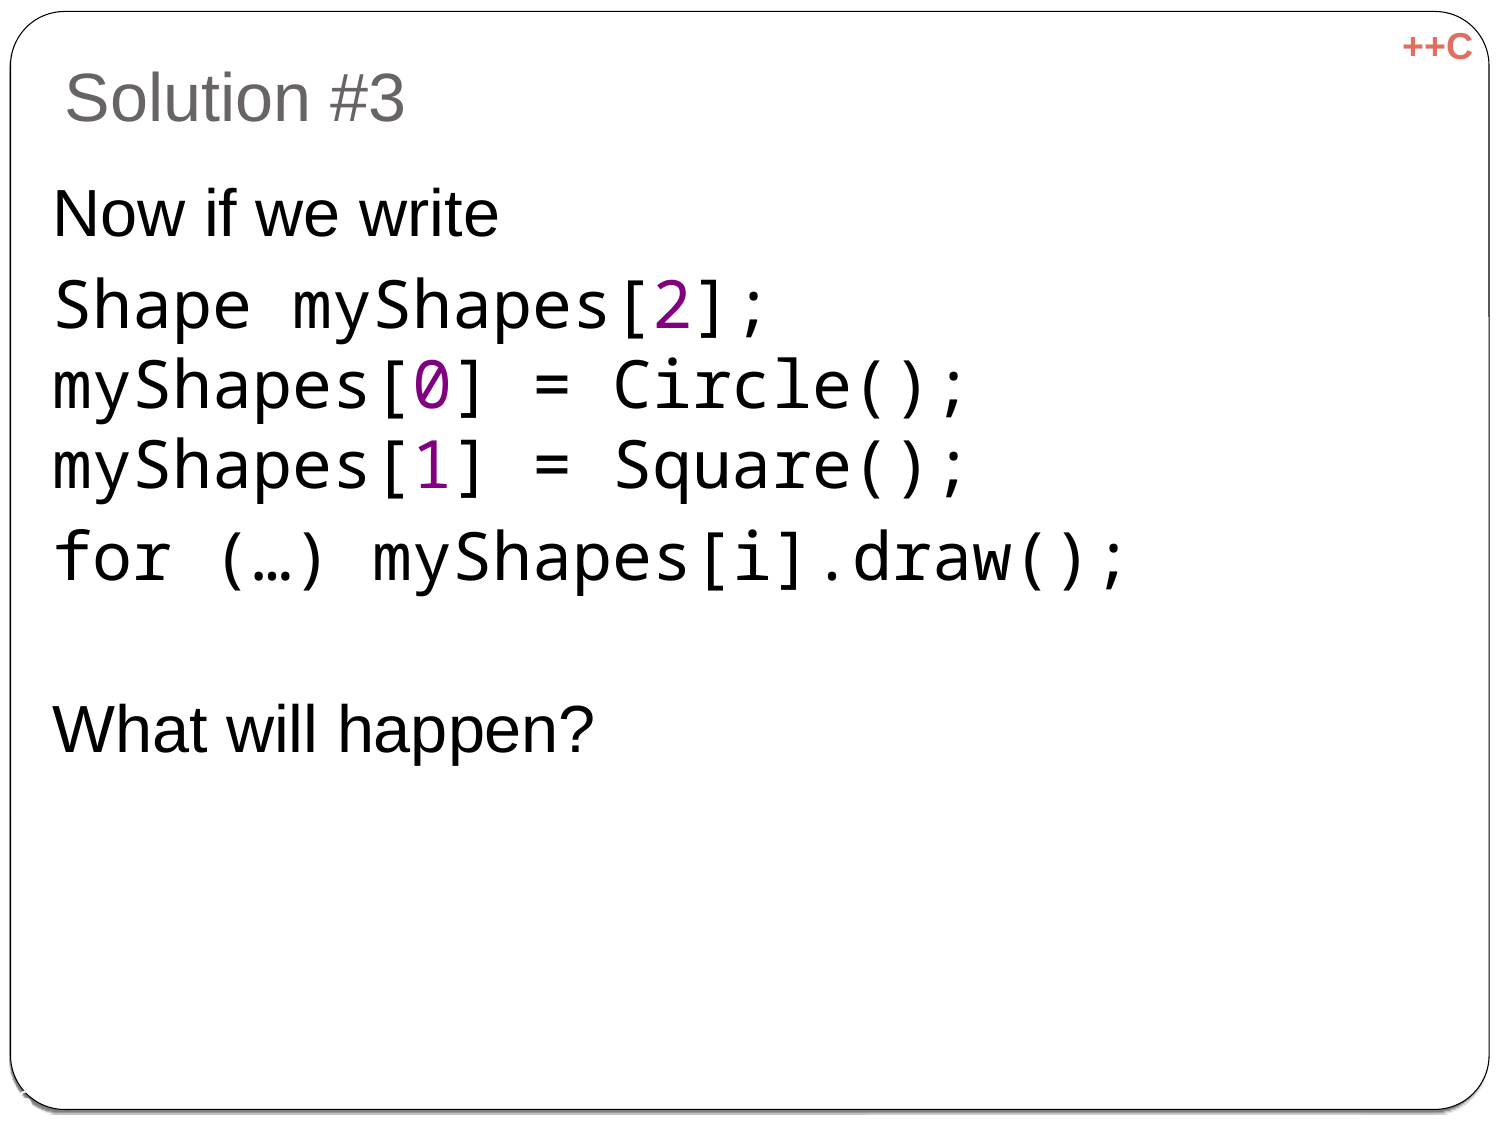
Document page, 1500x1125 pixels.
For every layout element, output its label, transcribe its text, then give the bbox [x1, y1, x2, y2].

title Solution #3 [50, 45, 1450, 150]
slide_number <number> [0, 1074, 50, 1125]
list Now if we write Shape myShapes[2]; myShapes[0] = Circle(); myShapes[1] = Square(); for (…) myShapes[i].draw(); What will happen? [37, 162, 1463, 1088]
